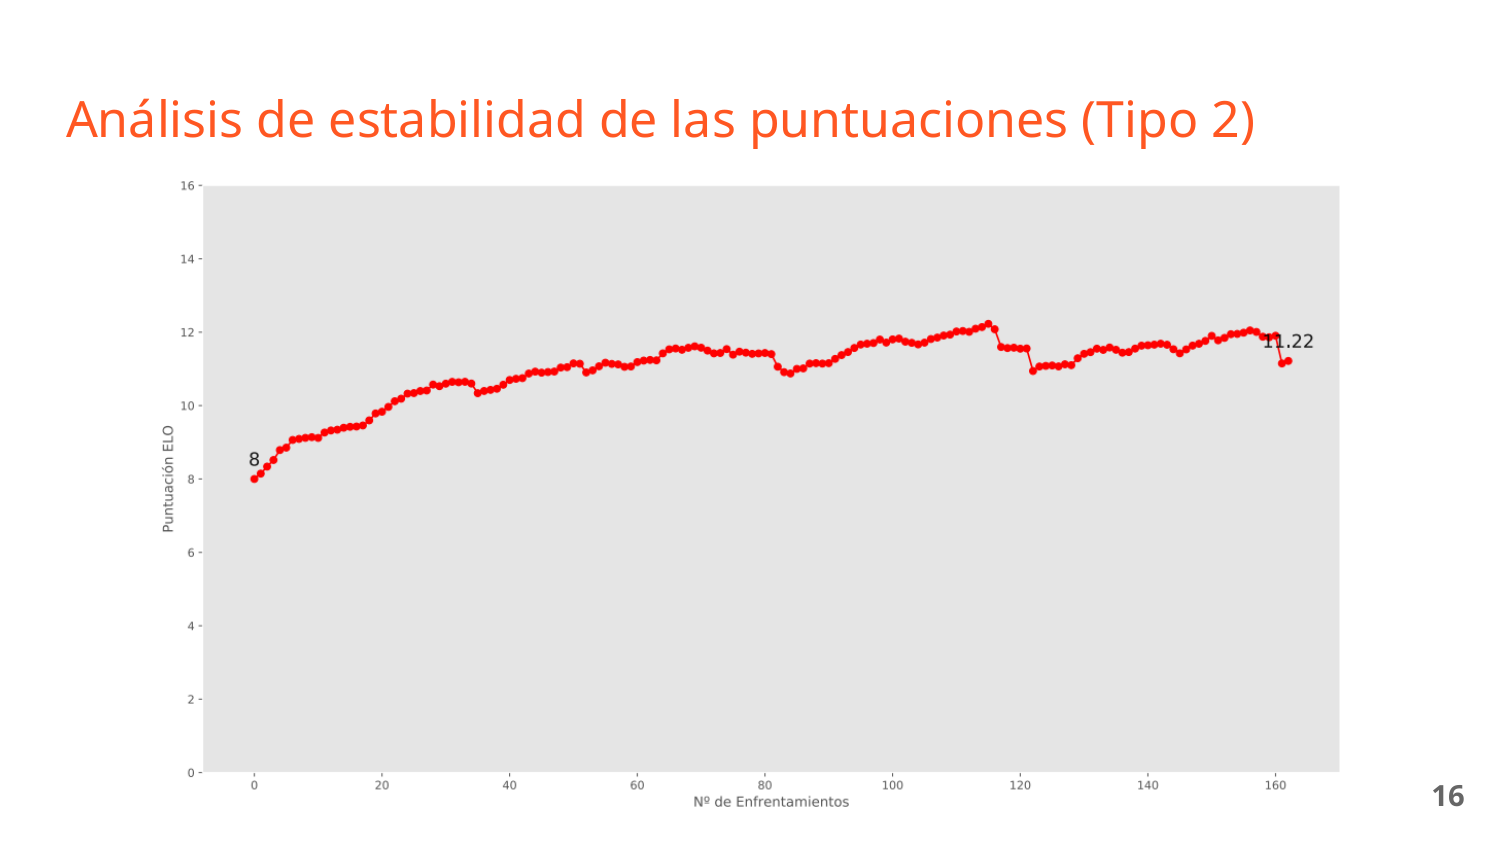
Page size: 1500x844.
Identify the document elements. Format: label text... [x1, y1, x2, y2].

picture [160, 179, 1340, 809]
slide_number <number> [1389, 764, 1480, 830]
title Análisis de estabilidad de las puntuaciones (Tipo 2) [51, 72, 1449, 167]
